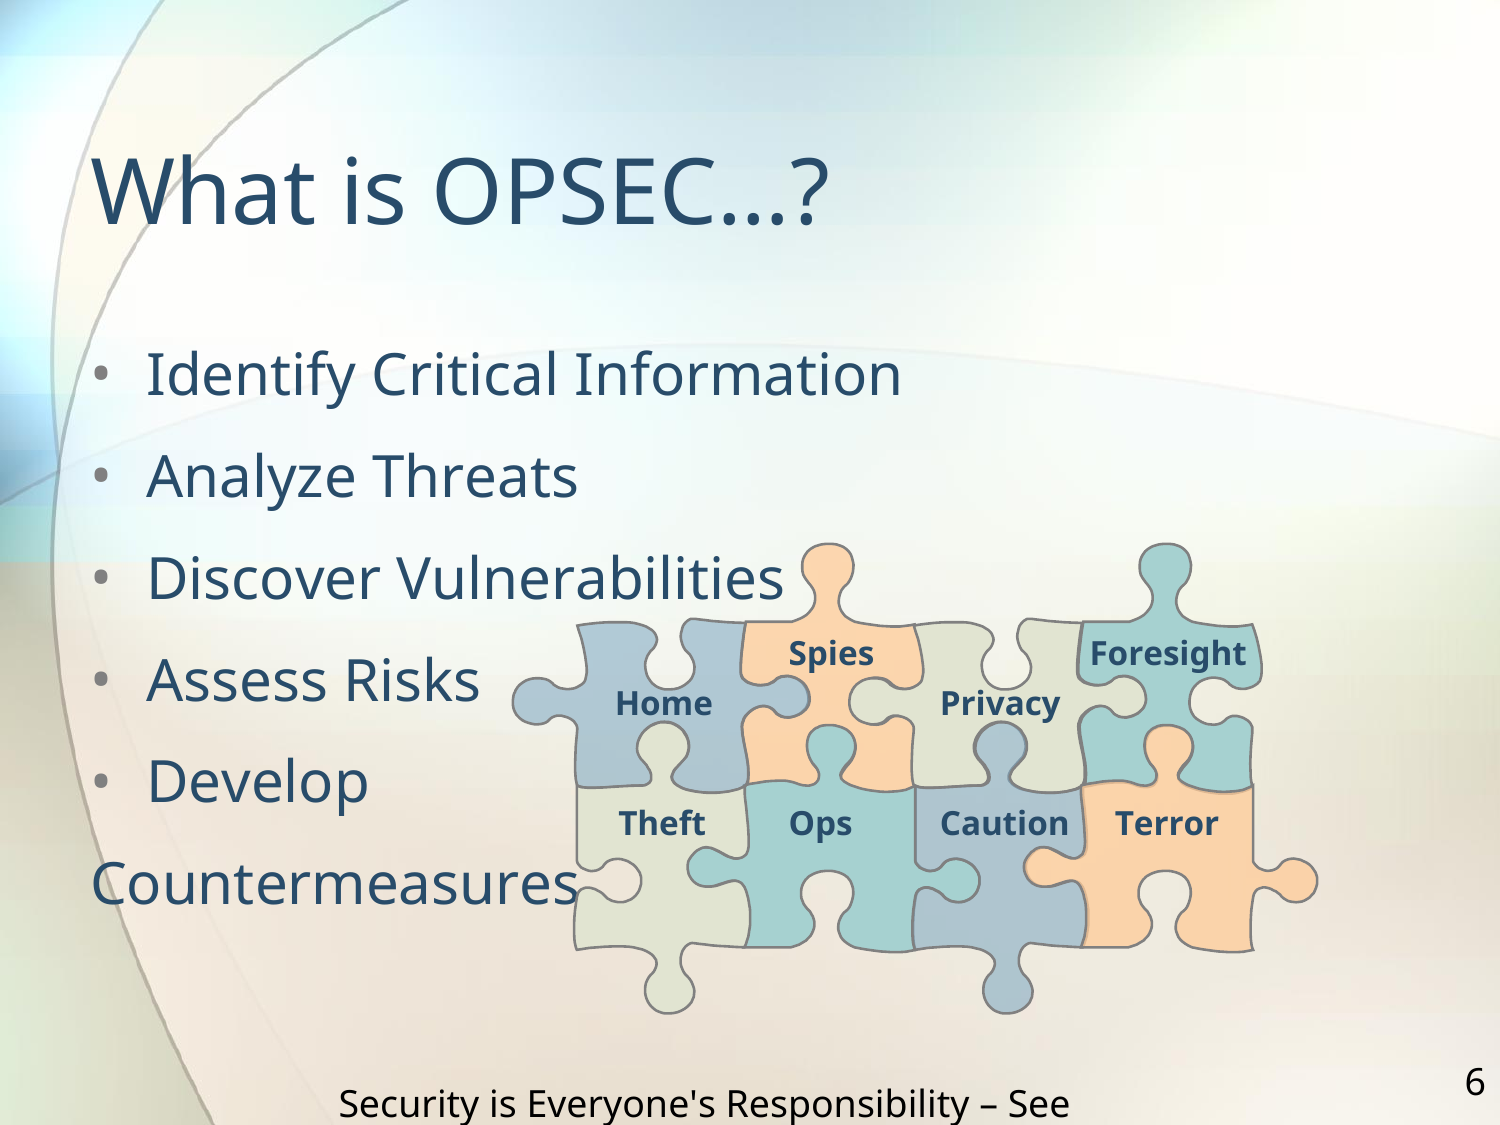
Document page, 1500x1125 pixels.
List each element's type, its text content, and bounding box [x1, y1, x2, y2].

picture [0, 0, 1500, 1125]
text_box [1225, 681, 1260, 689]
text_box Ops [773, 794, 912, 851]
text_box Terror [1100, 794, 1250, 851]
text_box Home [600, 674, 751, 731]
text_box [1017, 543, 1205, 674]
text_box Spies [773, 624, 912, 681]
text_box Security is Everyone's Responsibility – See Something, Say Something! [323, 1071, 1177, 1125]
title What is OPSEC…? [74, 112, 1400, 263]
list Identify Critical Information Analyze Threats Discover Vulnerabilities Assess Risks Develop Countermeasures [74, 312, 1400, 1051]
text_box Foresight [1074, 624, 1288, 681]
text_box <number> [1449, 1050, 1500, 1125]
text_box Privacy [924, 674, 1101, 731]
text_box Caution [924, 794, 1085, 851]
text_box [512, 543, 1318, 1014]
text_box Theft [603, 794, 742, 851]
